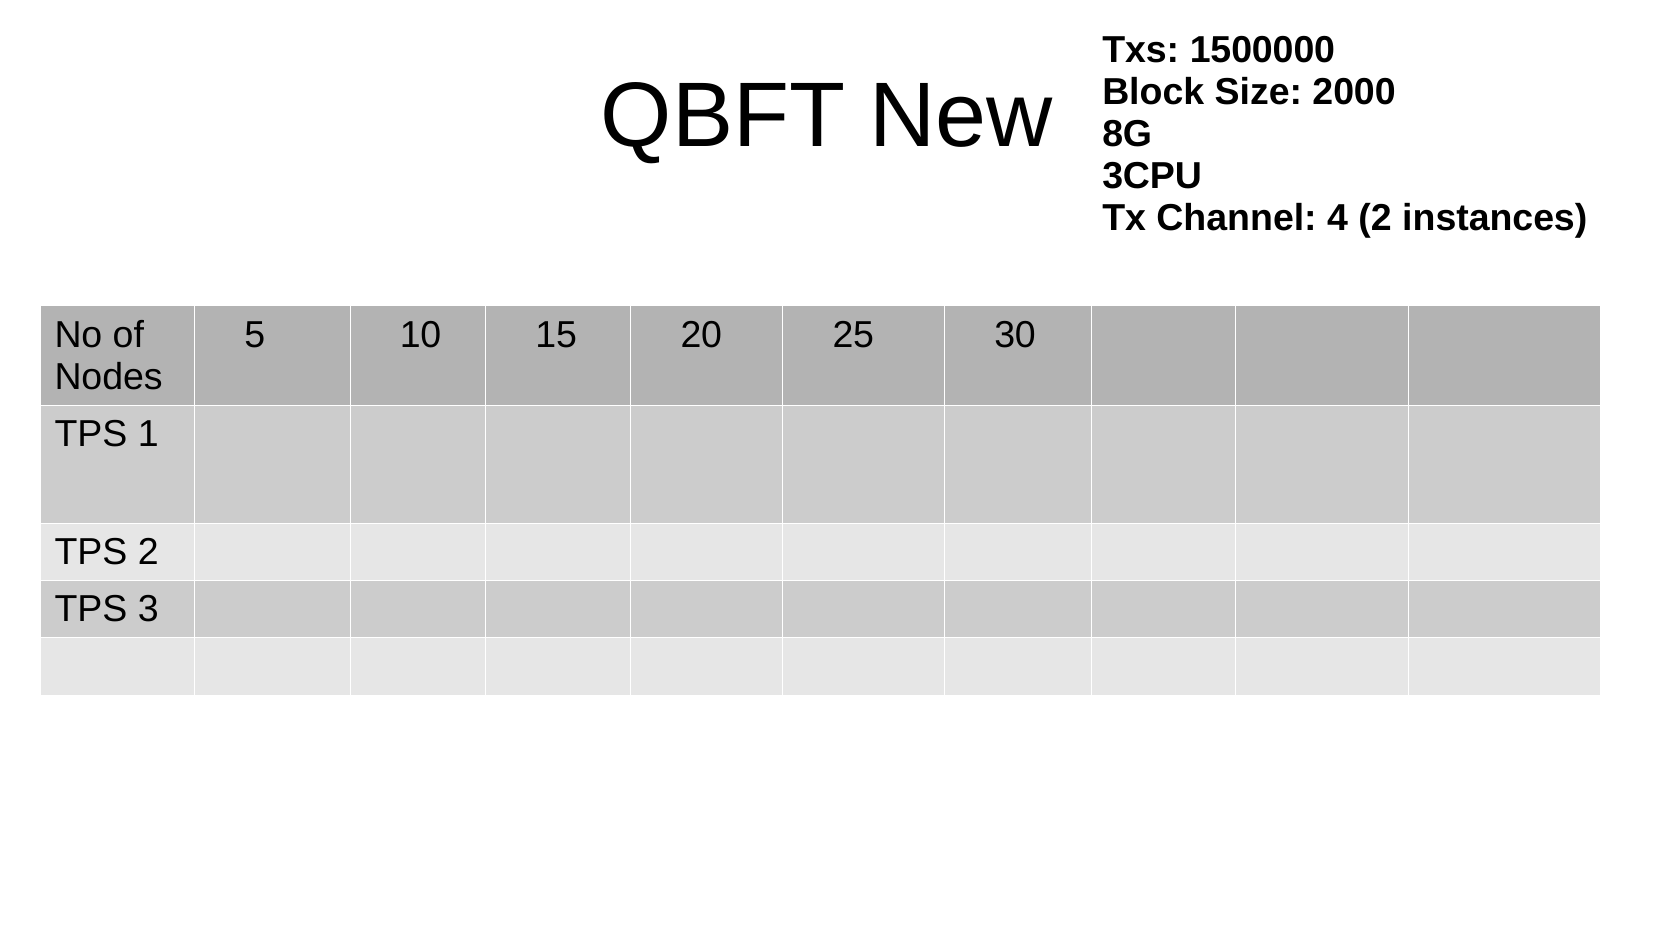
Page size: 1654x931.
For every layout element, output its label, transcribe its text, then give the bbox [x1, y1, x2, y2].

table_header [1409, 331, 1600, 405]
table_cell [631, 638, 782, 695]
table_cell [351, 524, 485, 580]
table_cell [486, 638, 630, 695]
table_cell [1409, 638, 1600, 695]
table_cell [1409, 524, 1600, 580]
table_header [1092, 331, 1235, 405]
table_cell [351, 581, 485, 637]
table_cell [631, 524, 782, 580]
table_cell [1092, 524, 1235, 580]
table_cell [945, 581, 1091, 637]
table_header 5 [195, 306, 350, 405]
table_header 20 [631, 306, 782, 405]
title QBFT New [82, 37, 1087, 193]
table_cell [1409, 581, 1600, 637]
table_cell TPS 2 [41, 524, 194, 580]
table_cell [631, 406, 782, 523]
table_cell [195, 638, 350, 695]
table_cell [1236, 406, 1408, 523]
table_cell [486, 524, 630, 580]
table_cell [945, 638, 1091, 695]
table_cell [783, 406, 944, 523]
table_cell [945, 524, 1091, 580]
table_cell [195, 581, 350, 637]
text_box Txs: 1500000 Block Size: 2000 8G 3CPU Tx Channel: 4 (2 instances) [1087, 21, 1654, 331]
table_header 15 [486, 306, 630, 405]
table_header 30 [945, 306, 1091, 405]
table_header 10 [351, 306, 485, 405]
table_cell [195, 406, 350, 523]
table_header 25 [783, 306, 944, 405]
table_cell [351, 638, 485, 695]
table_header [1236, 331, 1408, 405]
table_cell [631, 581, 782, 637]
table_cell [41, 638, 194, 695]
table_cell [195, 524, 350, 580]
table_cell [351, 406, 485, 523]
table_cell [486, 406, 630, 523]
table_cell [783, 524, 944, 580]
table_cell [945, 406, 1091, 523]
table_cell [1236, 638, 1408, 695]
table_cell [1409, 406, 1600, 523]
table_cell [1092, 406, 1235, 523]
table_cell [1092, 638, 1235, 695]
table_cell [1236, 524, 1408, 580]
table_header No of Nodes [41, 306, 194, 405]
table_cell [783, 638, 944, 695]
table_cell TPS 3 [41, 581, 194, 637]
table_cell [486, 581, 630, 637]
table_cell [1092, 581, 1235, 637]
table_cell [1236, 581, 1408, 637]
table_cell [783, 581, 944, 637]
table_cell TPS 1 [41, 406, 194, 523]
